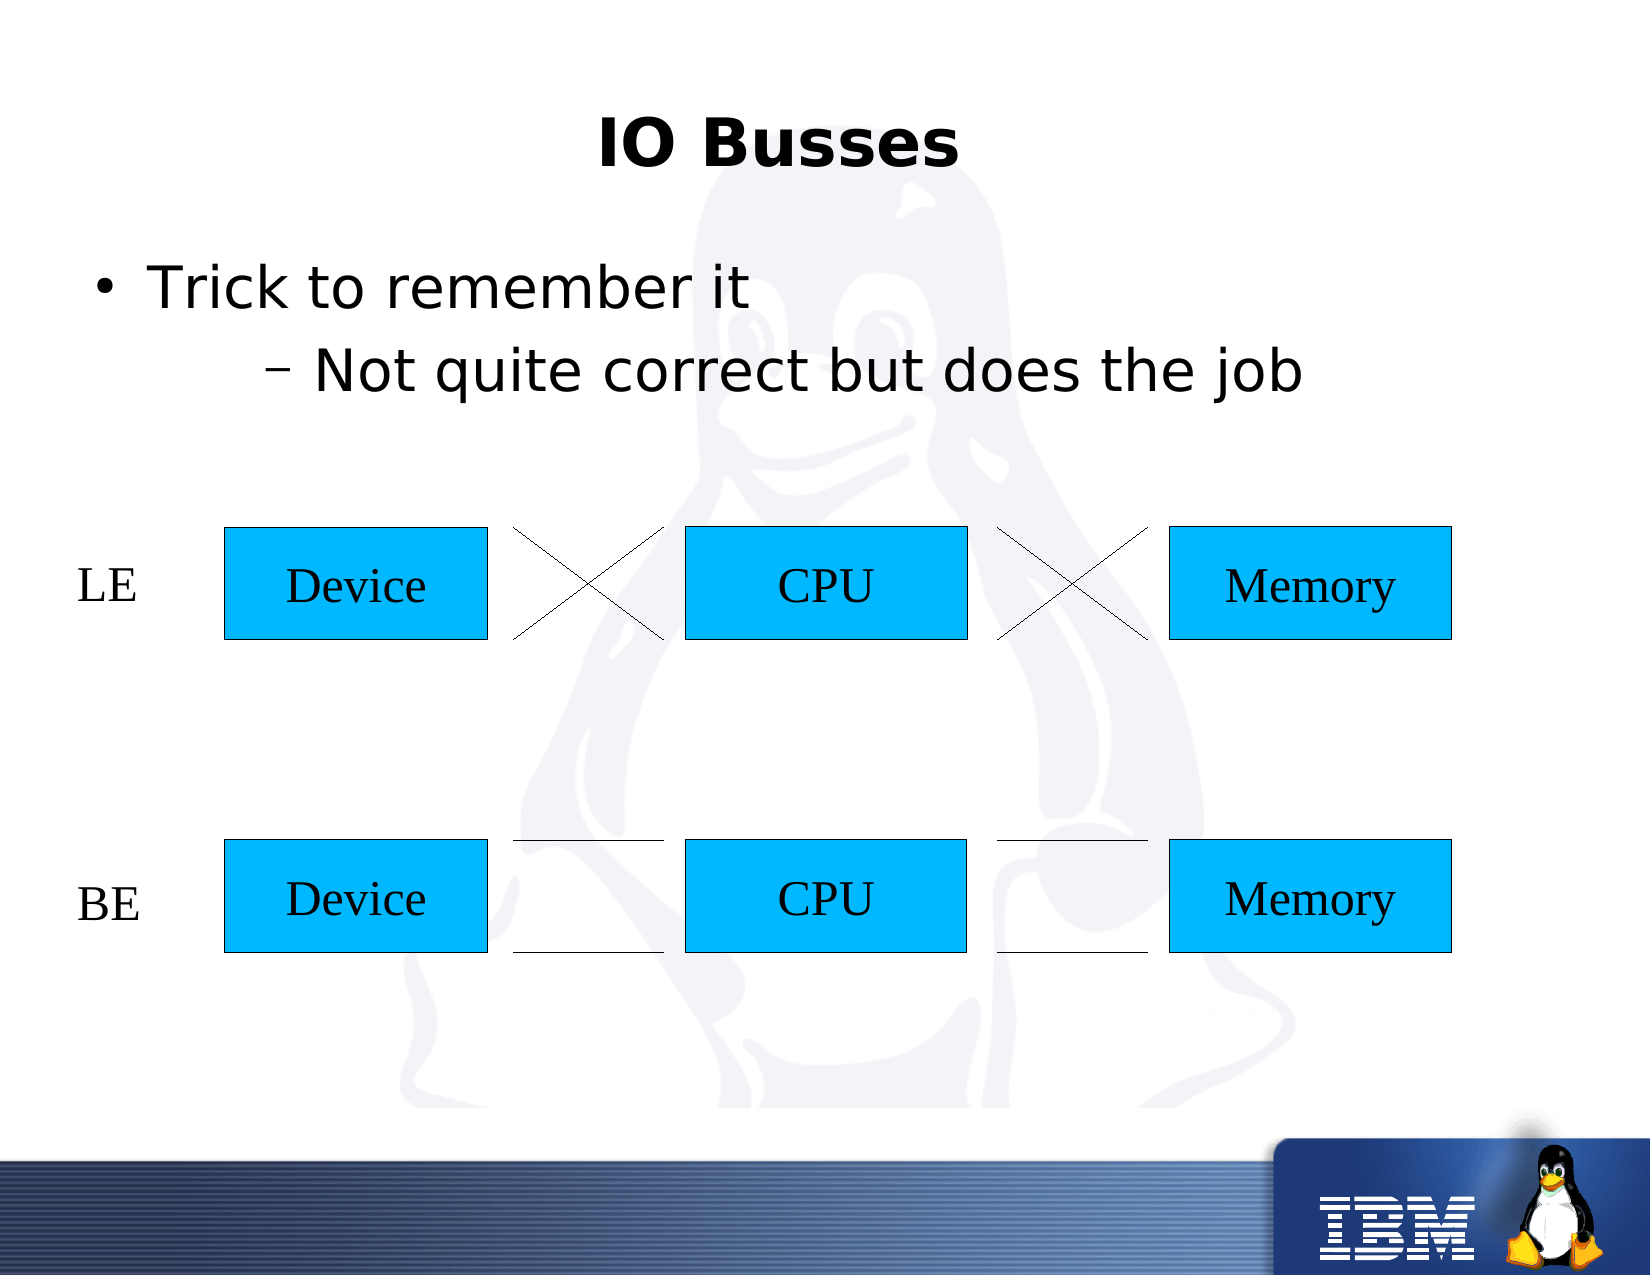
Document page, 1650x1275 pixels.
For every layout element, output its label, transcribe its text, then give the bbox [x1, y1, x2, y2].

title IO Busses [76, 76, 1457, 211]
text_box LE [76, 552, 138, 608]
text_box Device [224, 527, 488, 640]
text_box Memory [1169, 526, 1452, 640]
text_box Memory [1169, 839, 1452, 953]
text_box Device [224, 839, 488, 953]
text_box CPU [685, 839, 967, 953]
list Trick to remember it Not quite correct but does the job [76, 253, 1457, 1147]
text_box CPU [685, 526, 968, 640]
text_box BE [76, 871, 141, 927]
